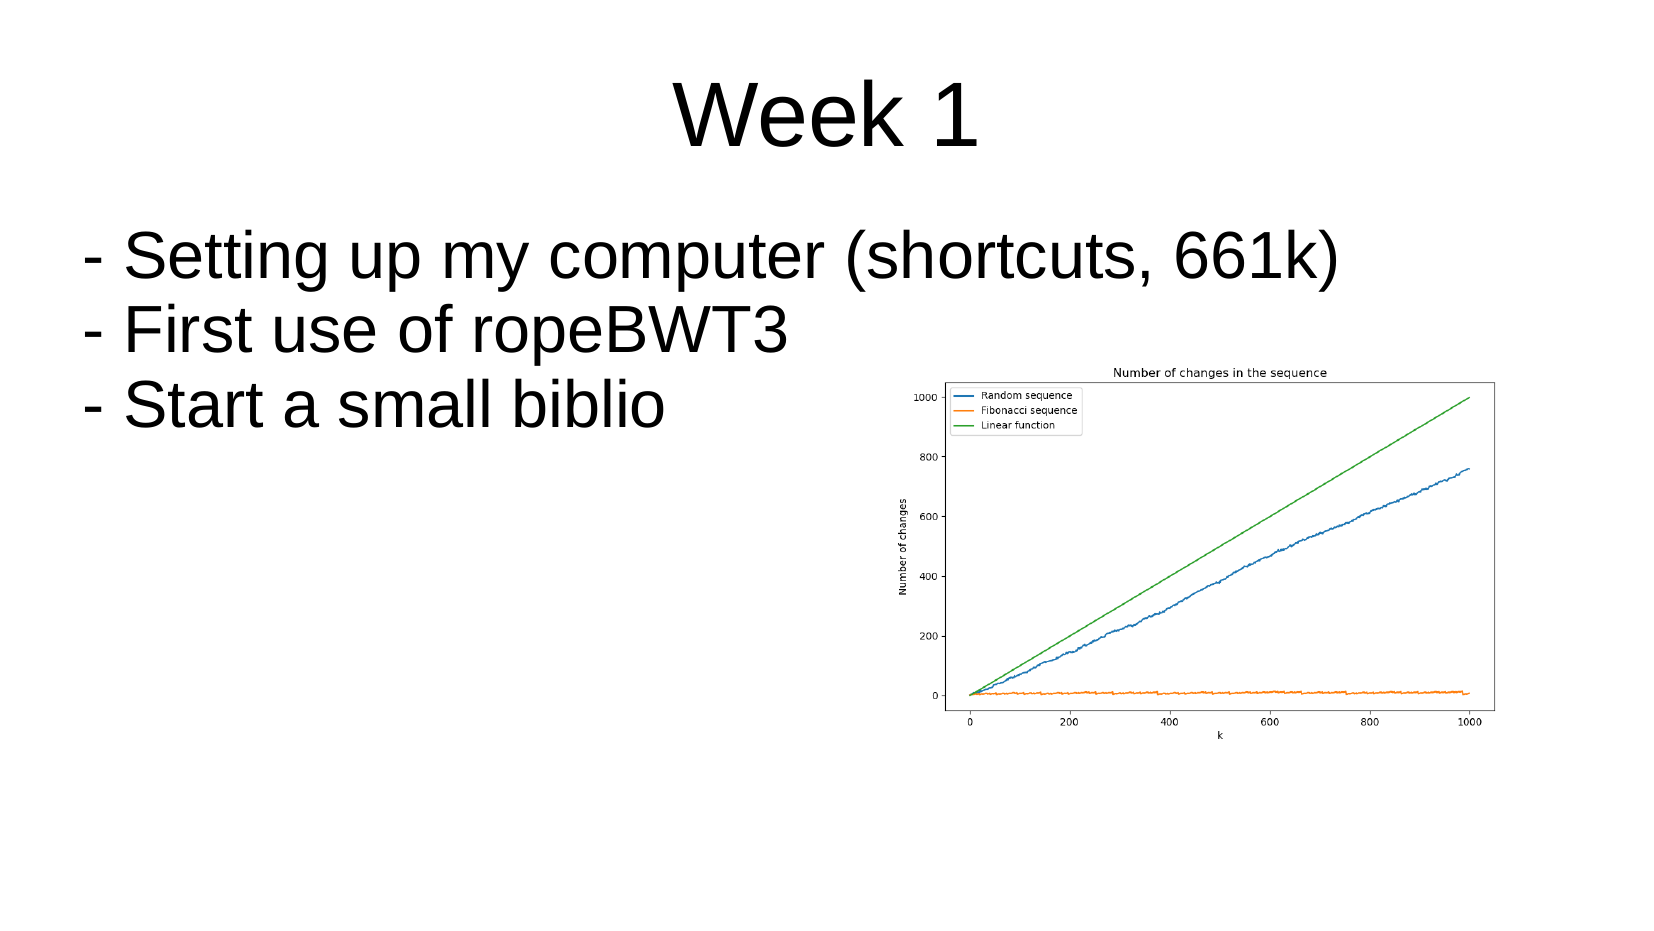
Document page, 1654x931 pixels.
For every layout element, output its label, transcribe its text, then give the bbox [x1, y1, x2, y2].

title Week 1 [82, 37, 1571, 193]
picture [856, 331, 1565, 758]
subtitle - Setting up my computer (shortcuts, 661k) - First use of ropeBWT3 - Start a small biblio [82, 217, 1571, 758]
